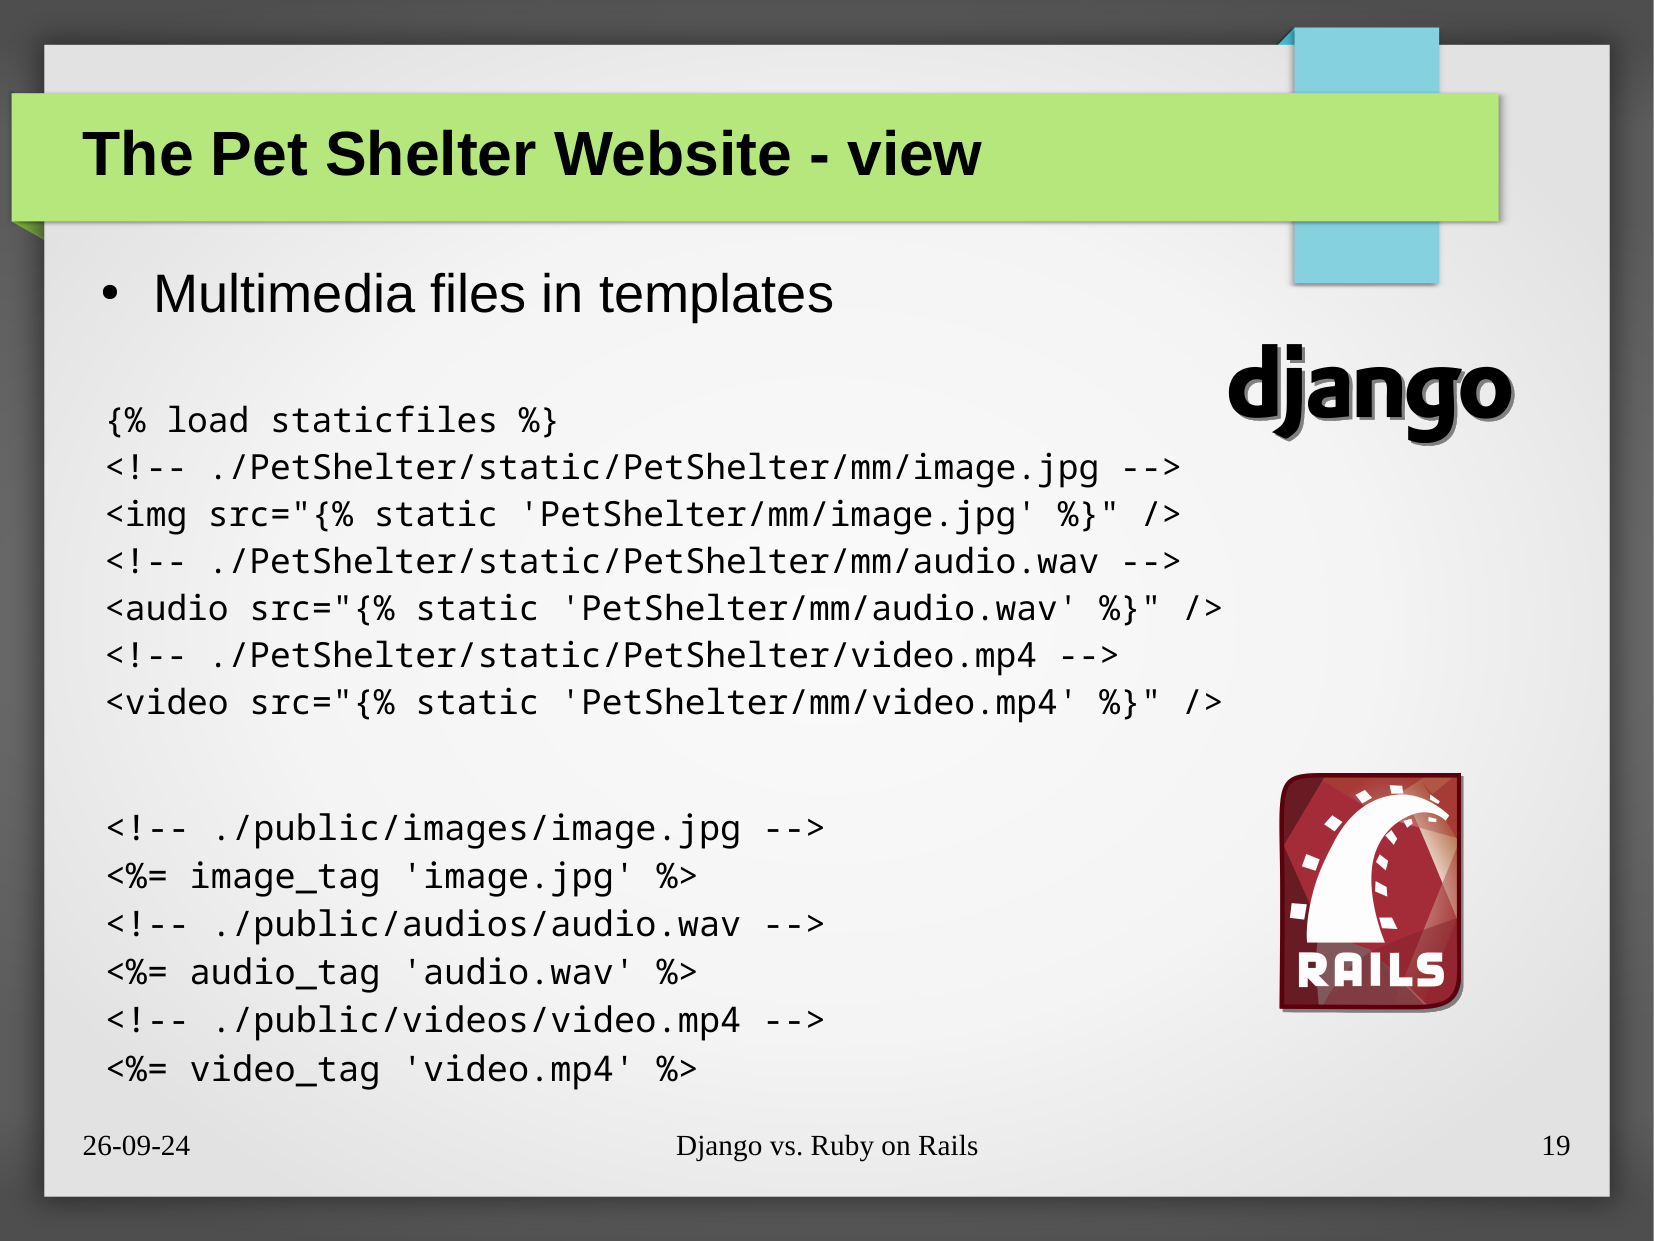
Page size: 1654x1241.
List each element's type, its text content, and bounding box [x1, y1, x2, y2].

list <!-- ./public/images/image.jpg --> <%= image_tag 'image.jpg' %> <!-- ./public/audios/audio.wav --> <%= audio_tag 'audio.wav' %> <!-- ./public/videos/video.mp4 --> <%= video_tag 'video.mp4' %> [82, 773, 1571, 1093]
list Multimedia files in templates [82, 263, 1571, 337]
list {% load staticfiles %} <!-- ./PetShelter/static/PetShelter/mm/image.jpg --> <img src="{% static 'PetShelter/mm/image.jpg' %}" /> <!-- ./PetShelter/static/PetShelter/mm/audio.wav --> <audio src="{% static 'PetShelter/mm/audio.wav' %}" /> <!-- ./PetShelter/static/PetShelter/video.mp4 --> <video src="{% static 'PetShelter/mm/video.mp4' %}" /> [82, 366, 1571, 727]
picture [0, 0, 1654, 1241]
title The Pet Shelter Website - view [82, 94, 1264, 213]
